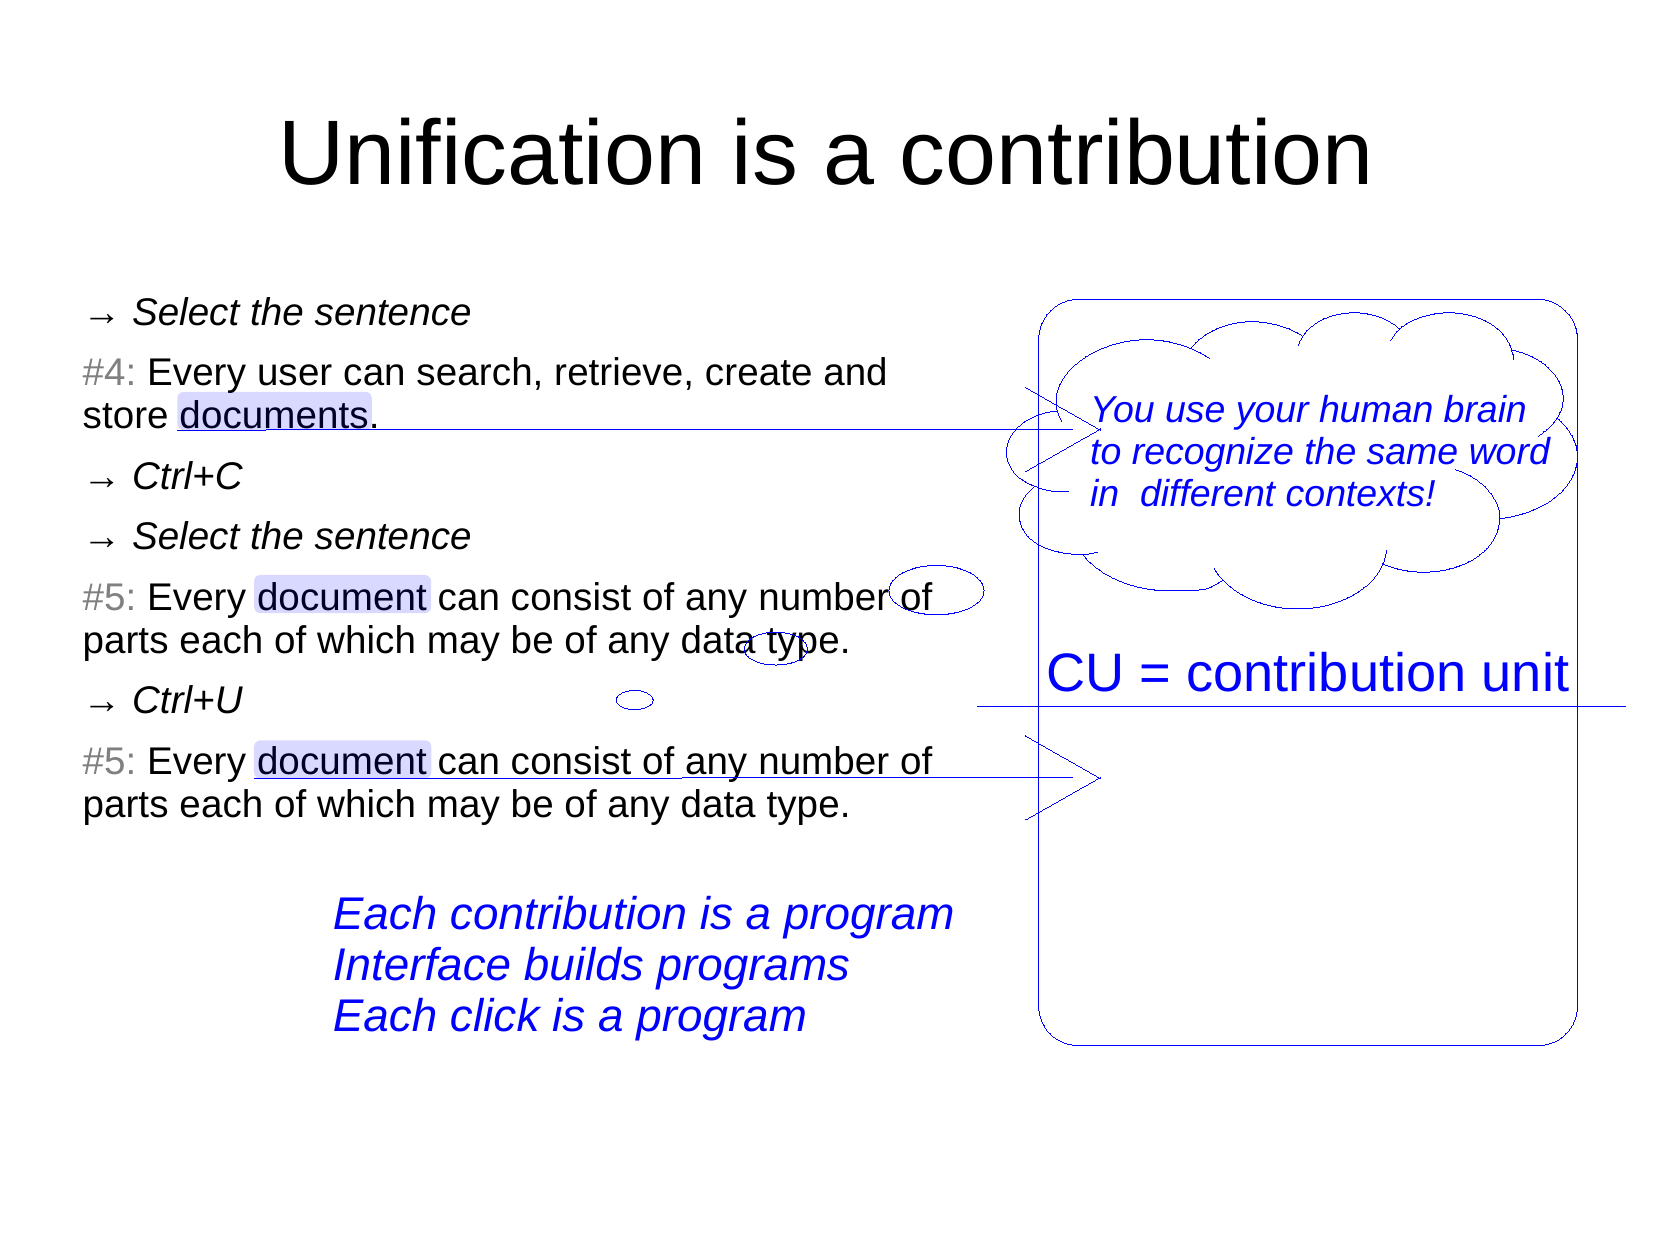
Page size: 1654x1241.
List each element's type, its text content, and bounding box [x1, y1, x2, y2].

text_box [177, 391, 372, 431]
text_box CU = contribution unit [1038, 707, 1578, 1046]
list → Select the sentence #4: Every user can search, retrieve, create and store documents. → Ctrl+C → Select the sentence #5: Every document can consist of any number of parts each of which may be of any data type. → Ctrl+U #5: Every document can consist of any number of parts each of which may be of any data type. → Remove the 's' #5: Every document can consist of any number of parts each of which may be of any data type. [82, 290, 962, 1010]
text_box [254, 574, 432, 614]
text_box You use your human brain to recognize the same word in different contexts! [1075, 381, 1647, 522]
title Unification is a contribution [82, 49, 1571, 257]
text_box CU = contribution unit [1038, 299, 1578, 706]
text_box [253, 740, 432, 778]
text_box Each contribution is a program Interface builds programs Each click is a program [318, 880, 1042, 1152]
